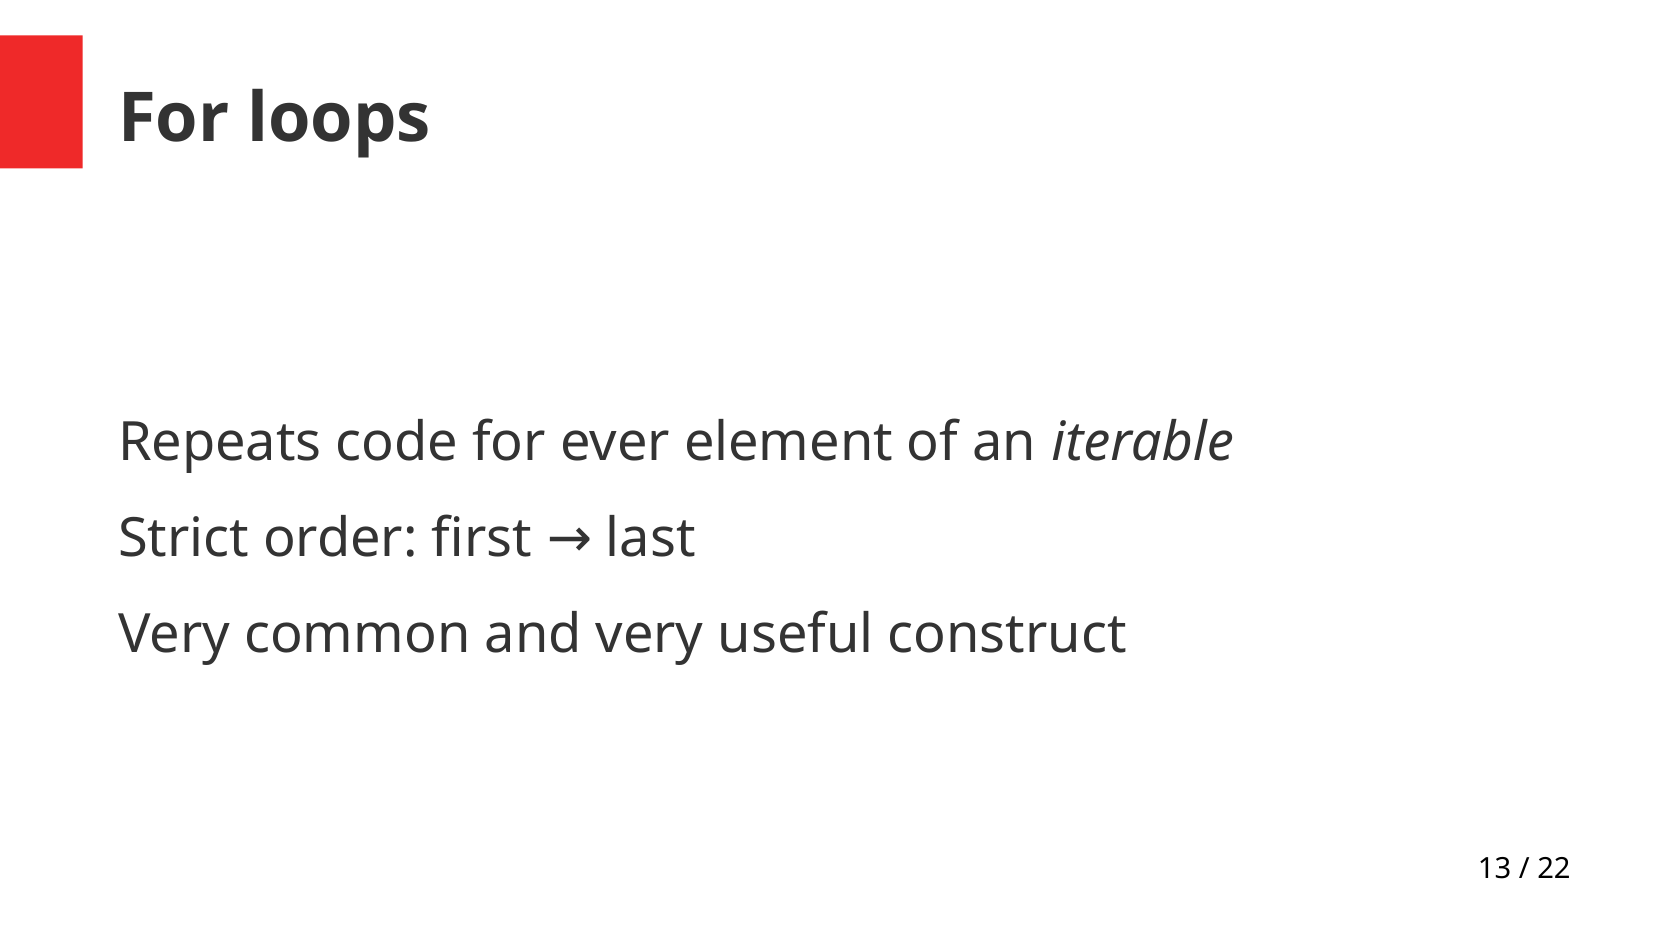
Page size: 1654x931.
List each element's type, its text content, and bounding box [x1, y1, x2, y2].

list Repeats code for ever element of an iterable Strict order: first → last Very common and very useful construct [118, 265, 1536, 806]
title For loops [118, 37, 1571, 193]
